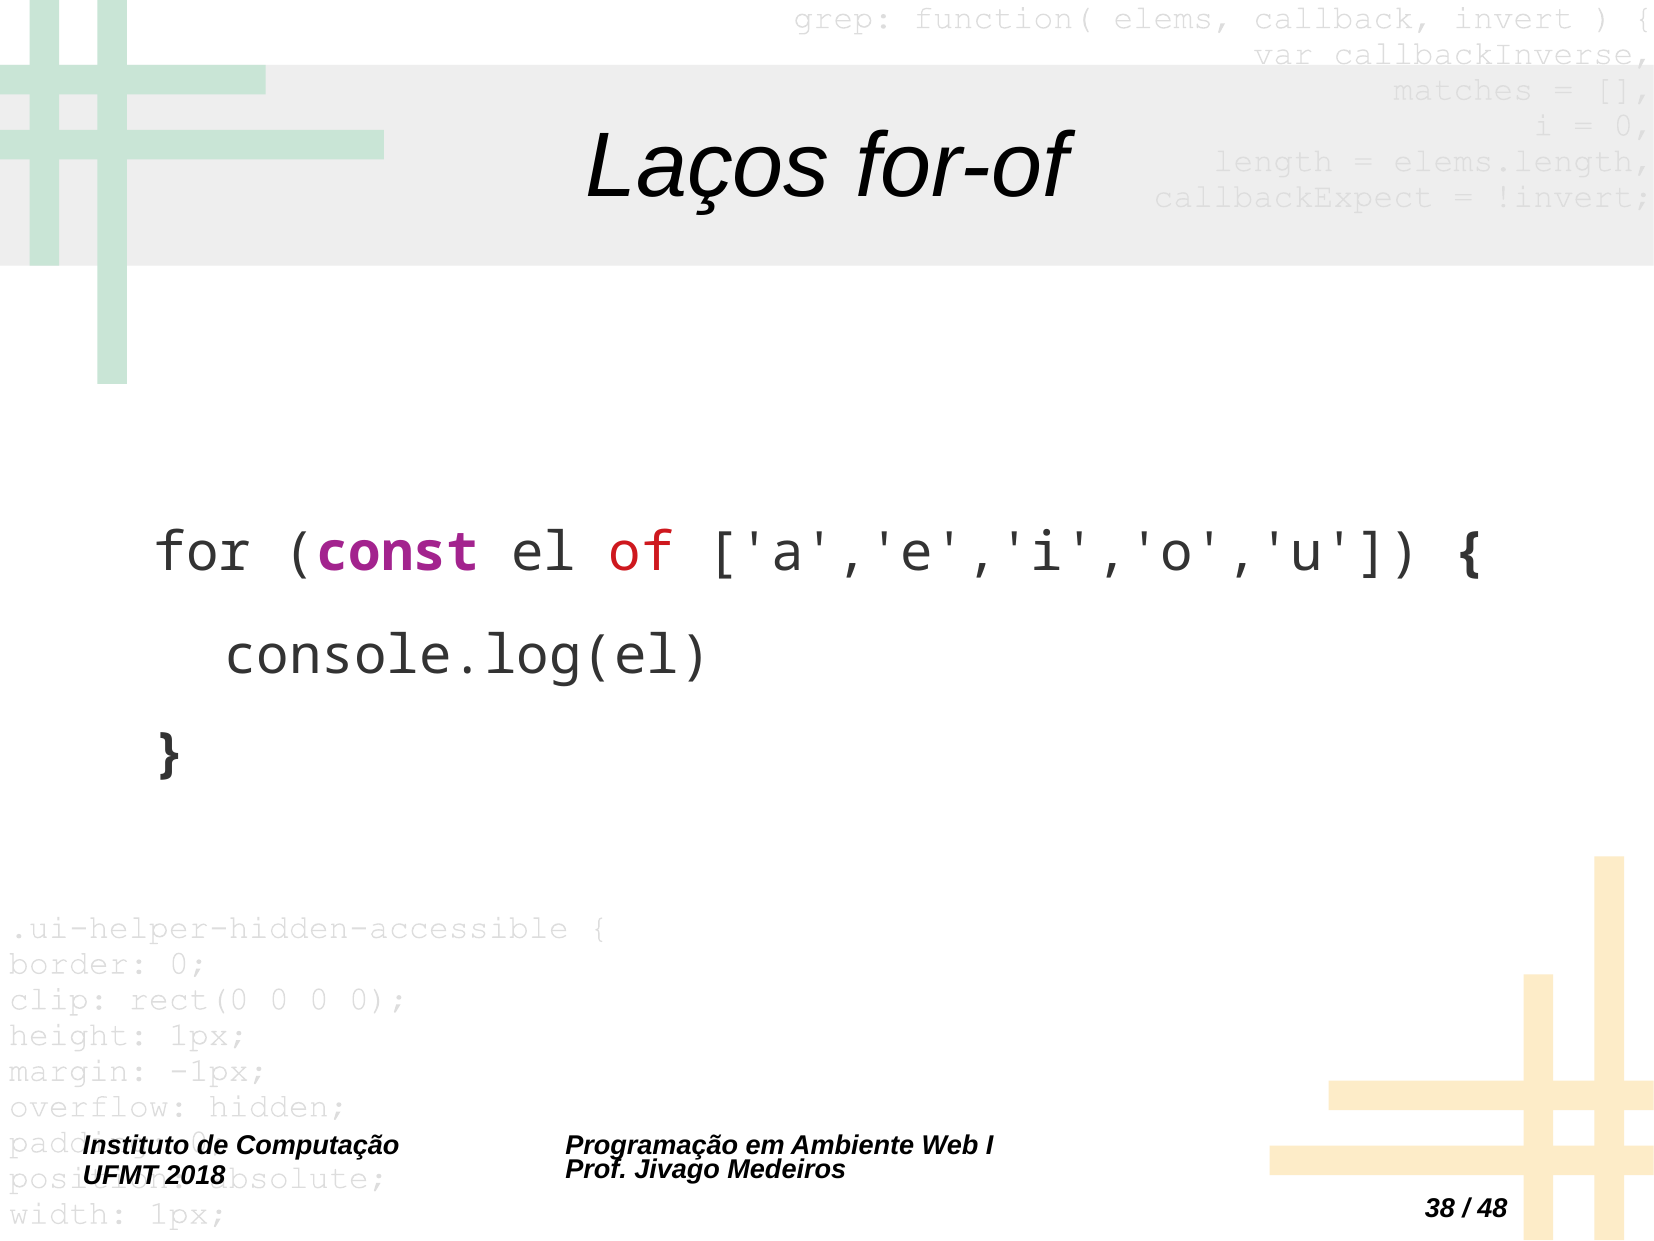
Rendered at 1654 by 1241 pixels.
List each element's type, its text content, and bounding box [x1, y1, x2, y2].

list for (const el of ['a','e','i','o','u']) { console.log(el) } [82, 290, 1571, 1010]
title Laços for-of [82, 61, 1571, 269]
